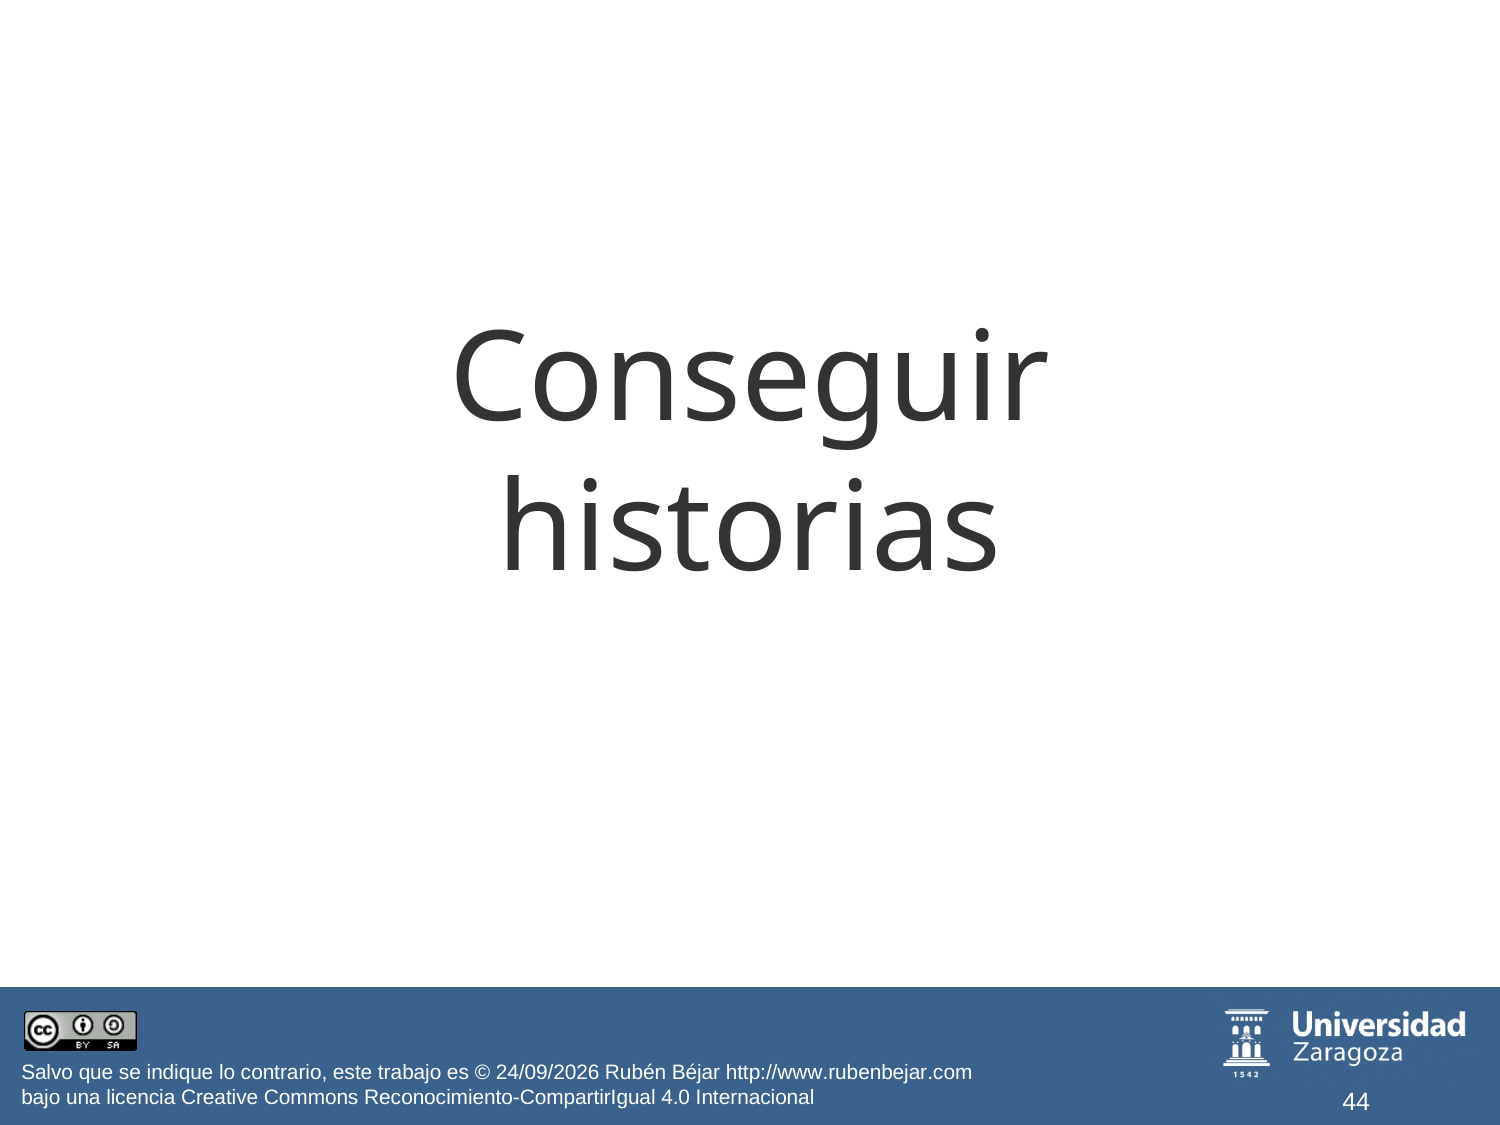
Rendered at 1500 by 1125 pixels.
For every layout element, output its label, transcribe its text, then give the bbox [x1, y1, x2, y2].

text_box Conseguir historias [169, 307, 1331, 585]
picture [0, 987, 1500, 1125]
